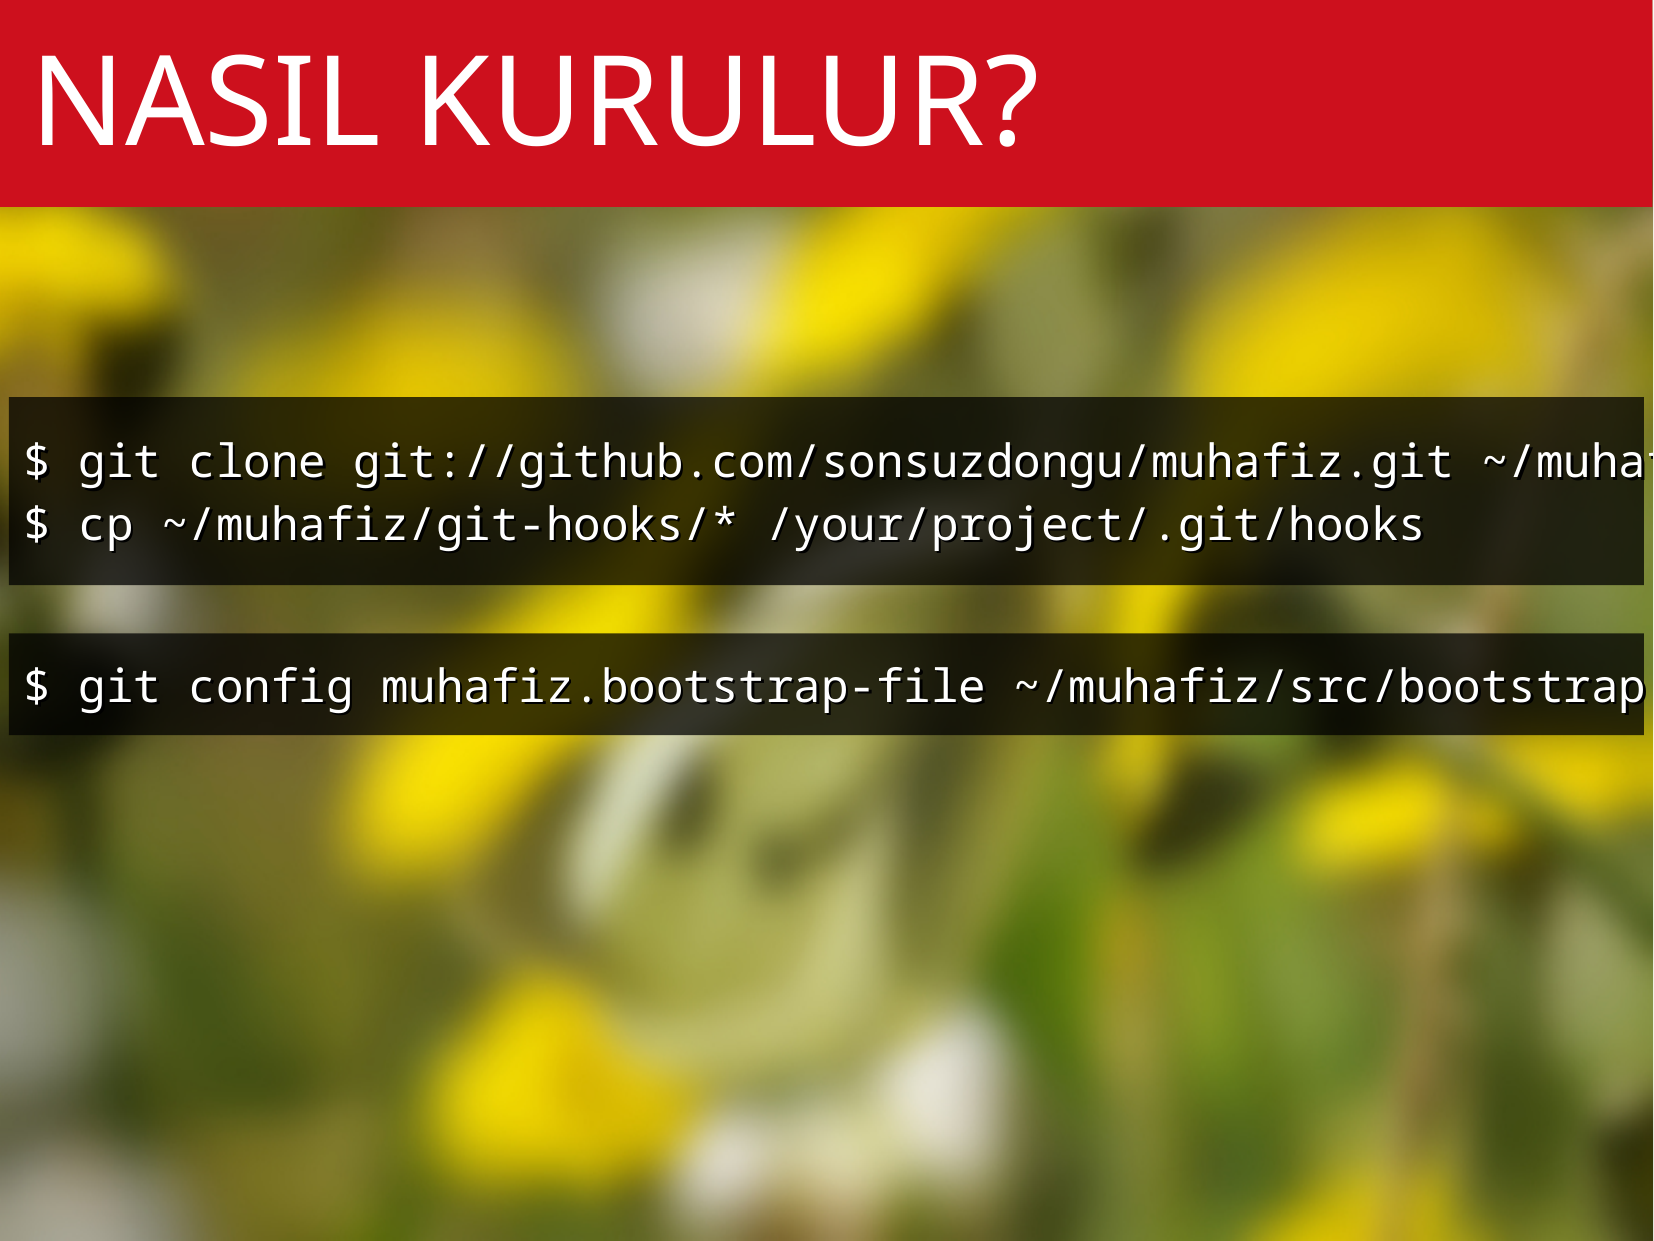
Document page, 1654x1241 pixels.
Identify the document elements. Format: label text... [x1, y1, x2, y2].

text_box $ git clone git://github.com/sonsuzdongu/muhafiz.git ~/muhafiz $ cp ~/muhafiz/git-hooks/* /your/project/.git/hooks [8, 397, 1644, 586]
picture [0, 0, 1654, 1241]
title NASIL KURULUR? [0, 0, 1653, 207]
text_box $ git config muhafiz.bootstrap-file ~/muhafiz/src/bootstrap.php [8, 633, 1644, 736]
